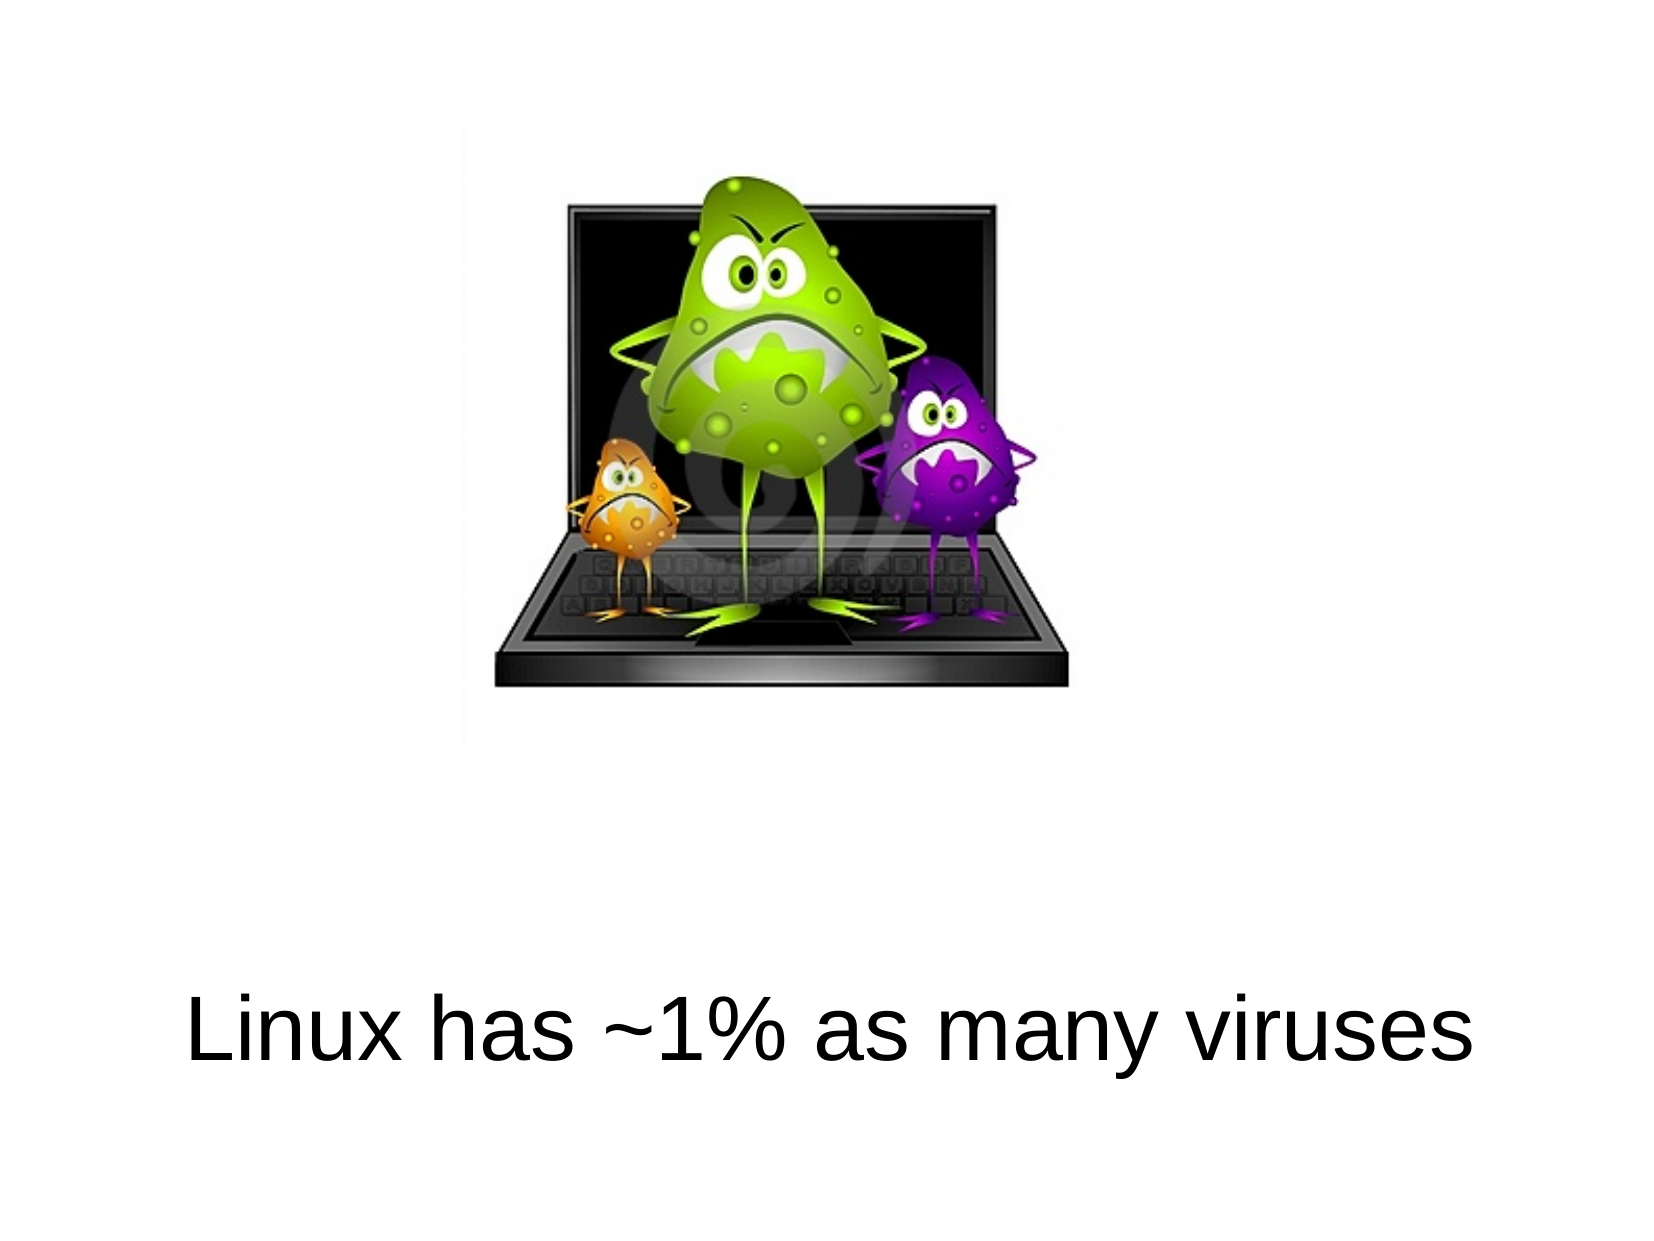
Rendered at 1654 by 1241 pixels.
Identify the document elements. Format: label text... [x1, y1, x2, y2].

title Linux has ~1% as many viruses [86, 932, 1576, 1126]
picture [462, 125, 1088, 751]
